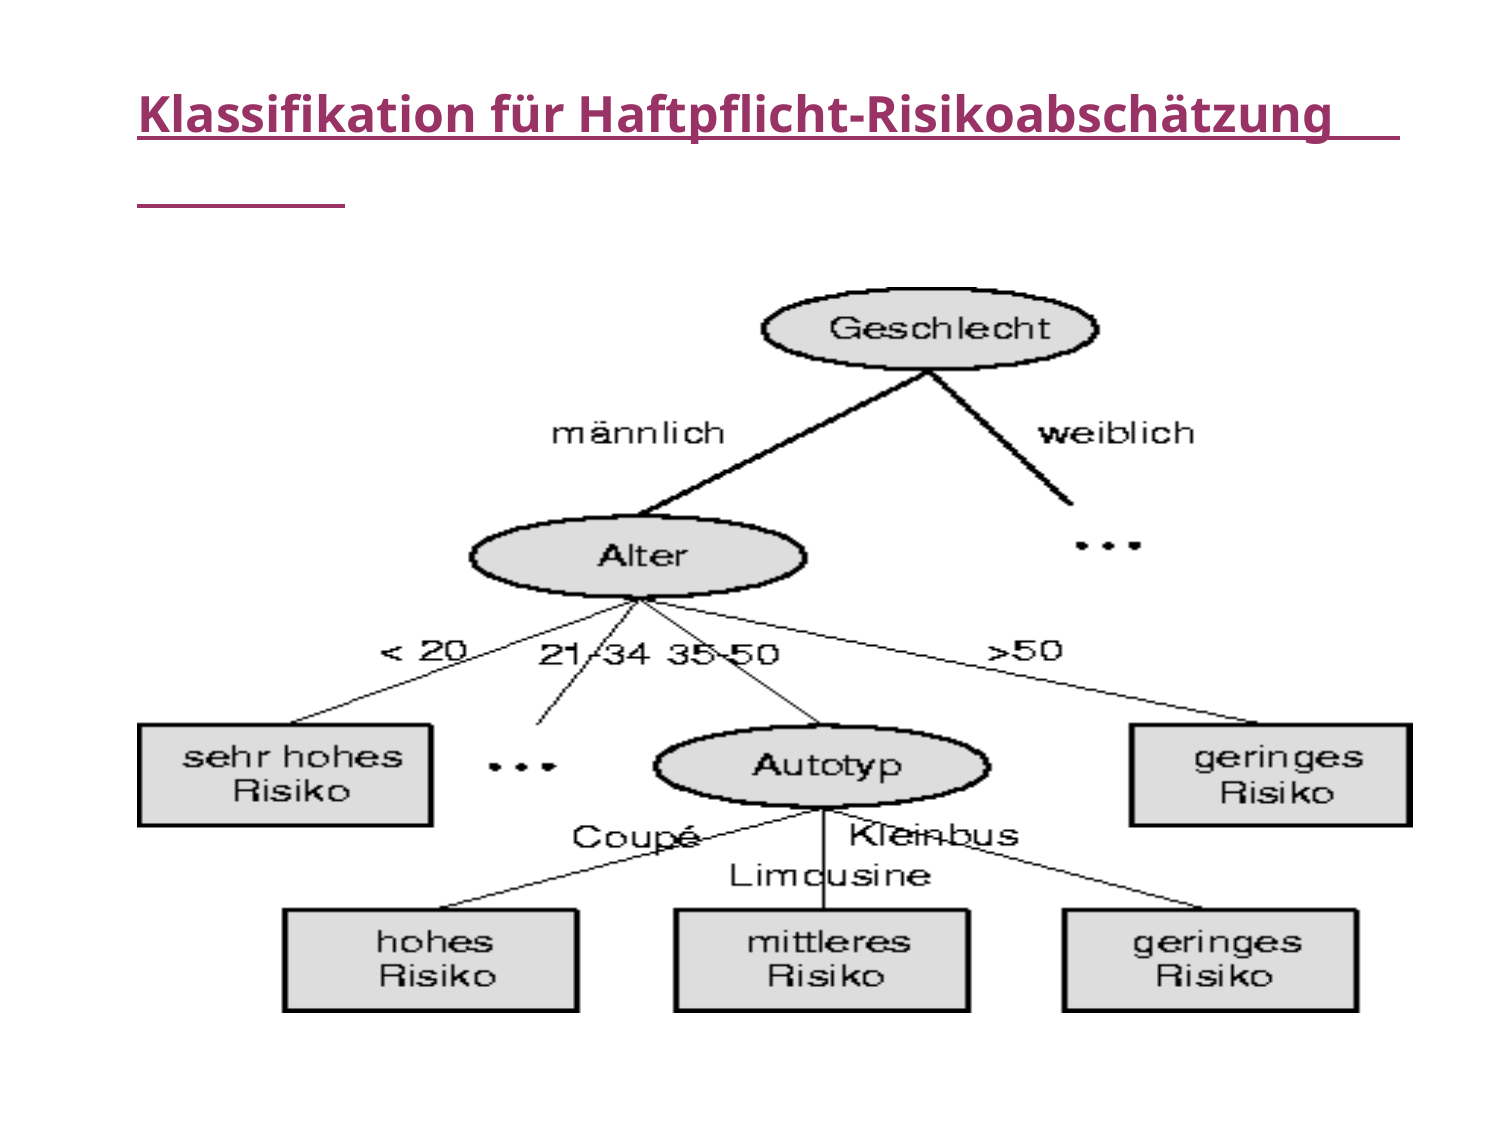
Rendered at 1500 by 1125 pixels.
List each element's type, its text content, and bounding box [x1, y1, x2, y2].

title Klassifikation für Haftpflicht-Risikoabschätzung [137, 86, 1413, 208]
picture [137, 287, 1413, 1013]
